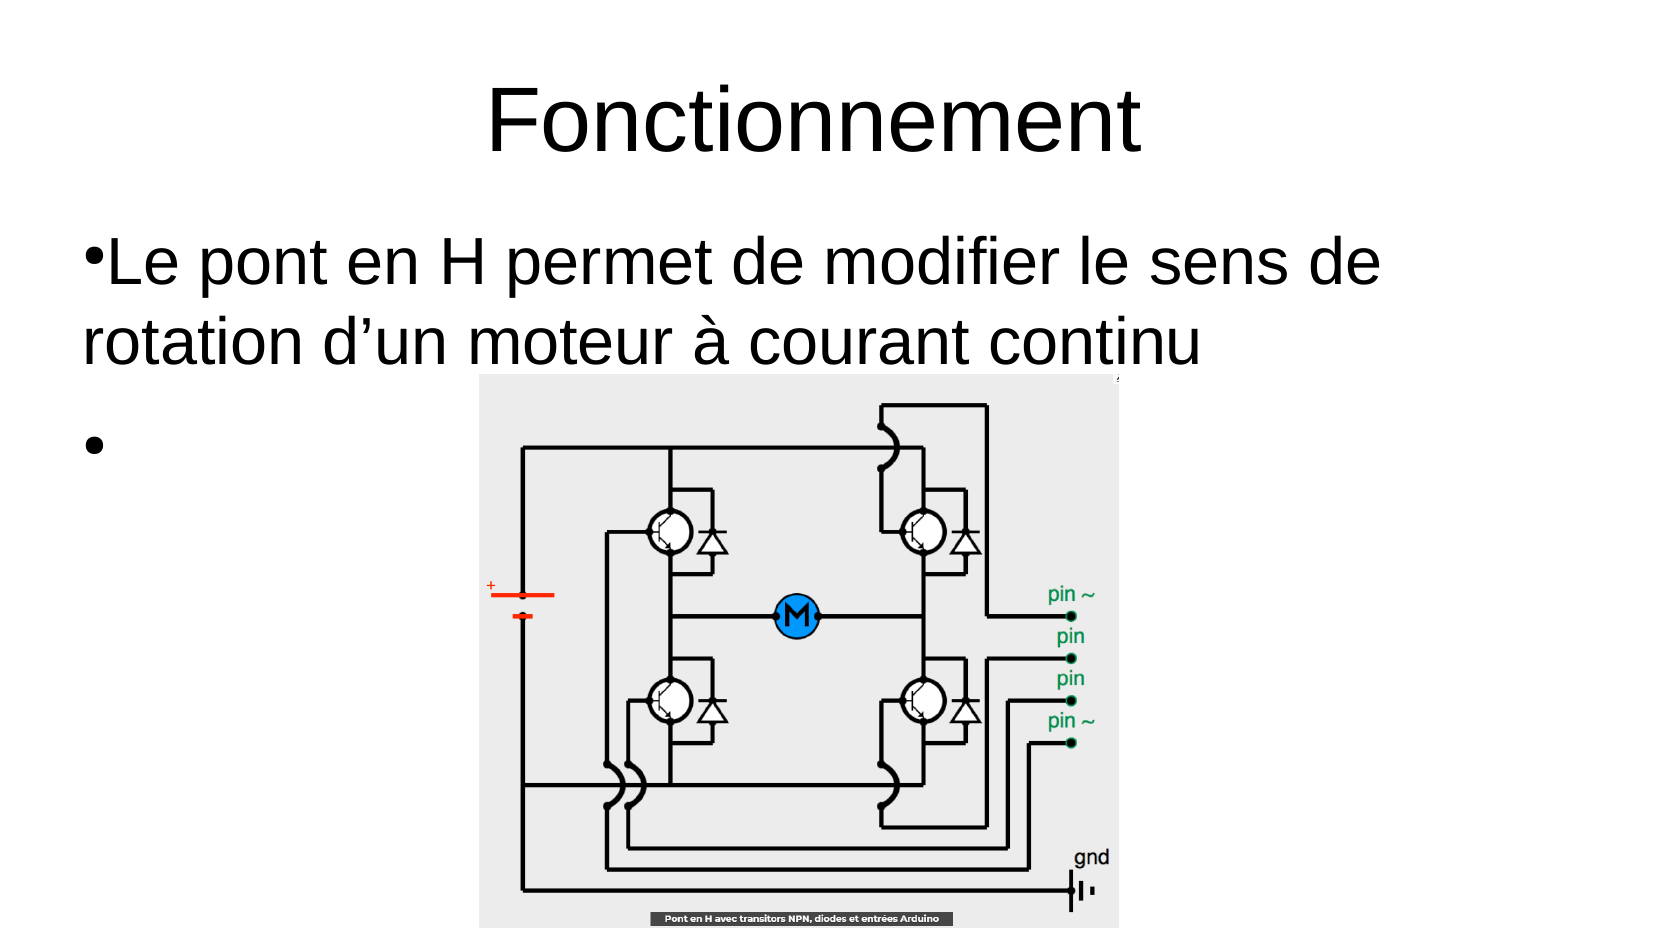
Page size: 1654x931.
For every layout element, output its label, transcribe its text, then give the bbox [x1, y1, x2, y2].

picture [479, 374, 1119, 928]
list Le pont en H permet de modifier le sens de rotation d’un moteur à courant continu [82, 217, 1571, 758]
title Fonctionnement [82, 37, 1571, 193]
